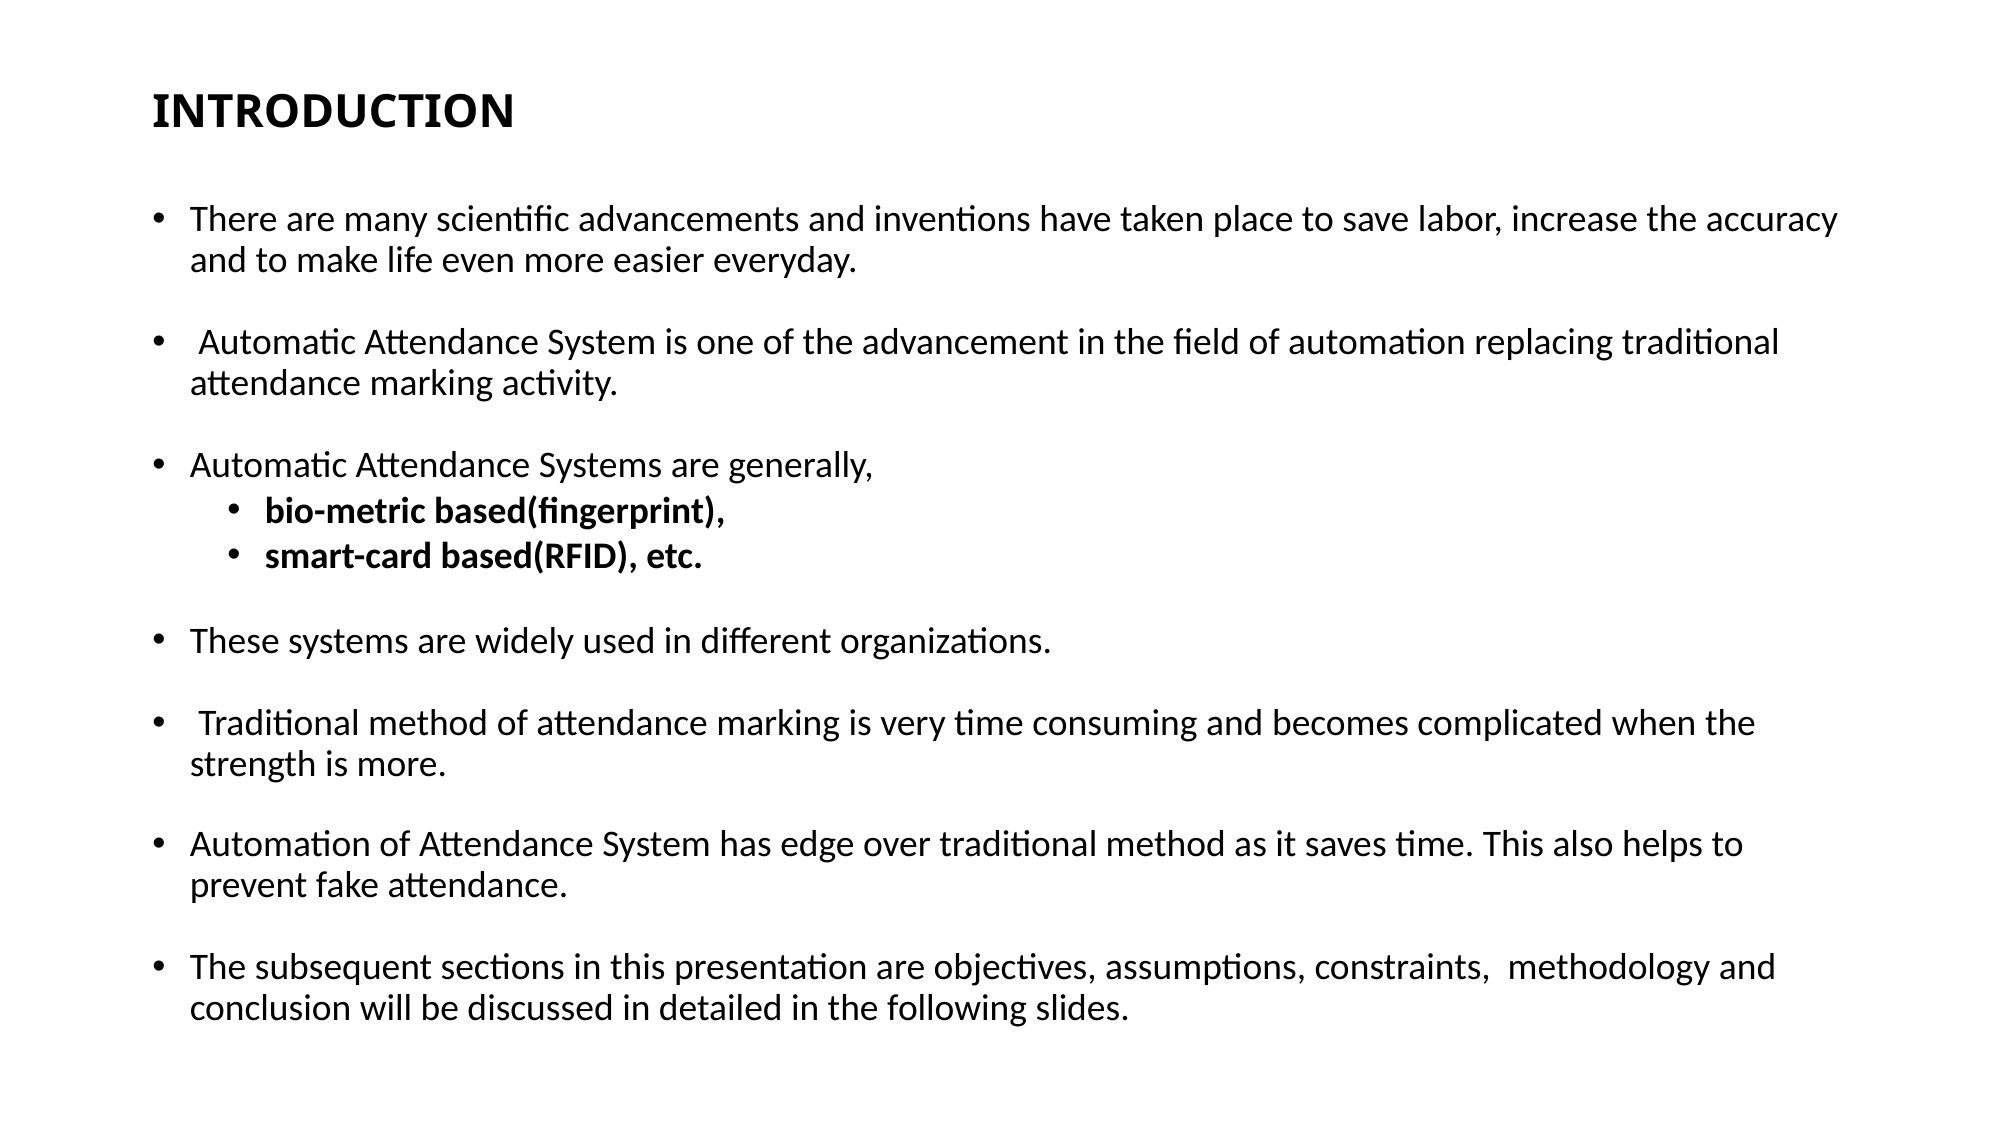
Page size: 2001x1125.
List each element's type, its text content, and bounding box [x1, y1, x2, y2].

text_box There are many scientific advancements and inventions have taken place to save labor, increase the accuracy and to make life even more easier everyday. Automatic Attendance System is one of the advancement in the field of automation replacing traditional attendance marking activity. Automatic Attendance Systems are generally, bio-metric based(fingerprint), smart-card based(RFID), etc. These systems are widely used in different organizations. Traditional method of attendance marking is very time consuming and becomes complicated when the strength is more. Automation of Attendance System has edge over traditional method as it saves time. This also helps to prevent fake attendance. The subsequent sections in this presentation are objectives, assumptions, constraints, methodology and conclusion will be discussed in detailed in the following slides. [137, 192, 1863, 1065]
text_box INTRODUCTION [137, 59, 635, 166]
